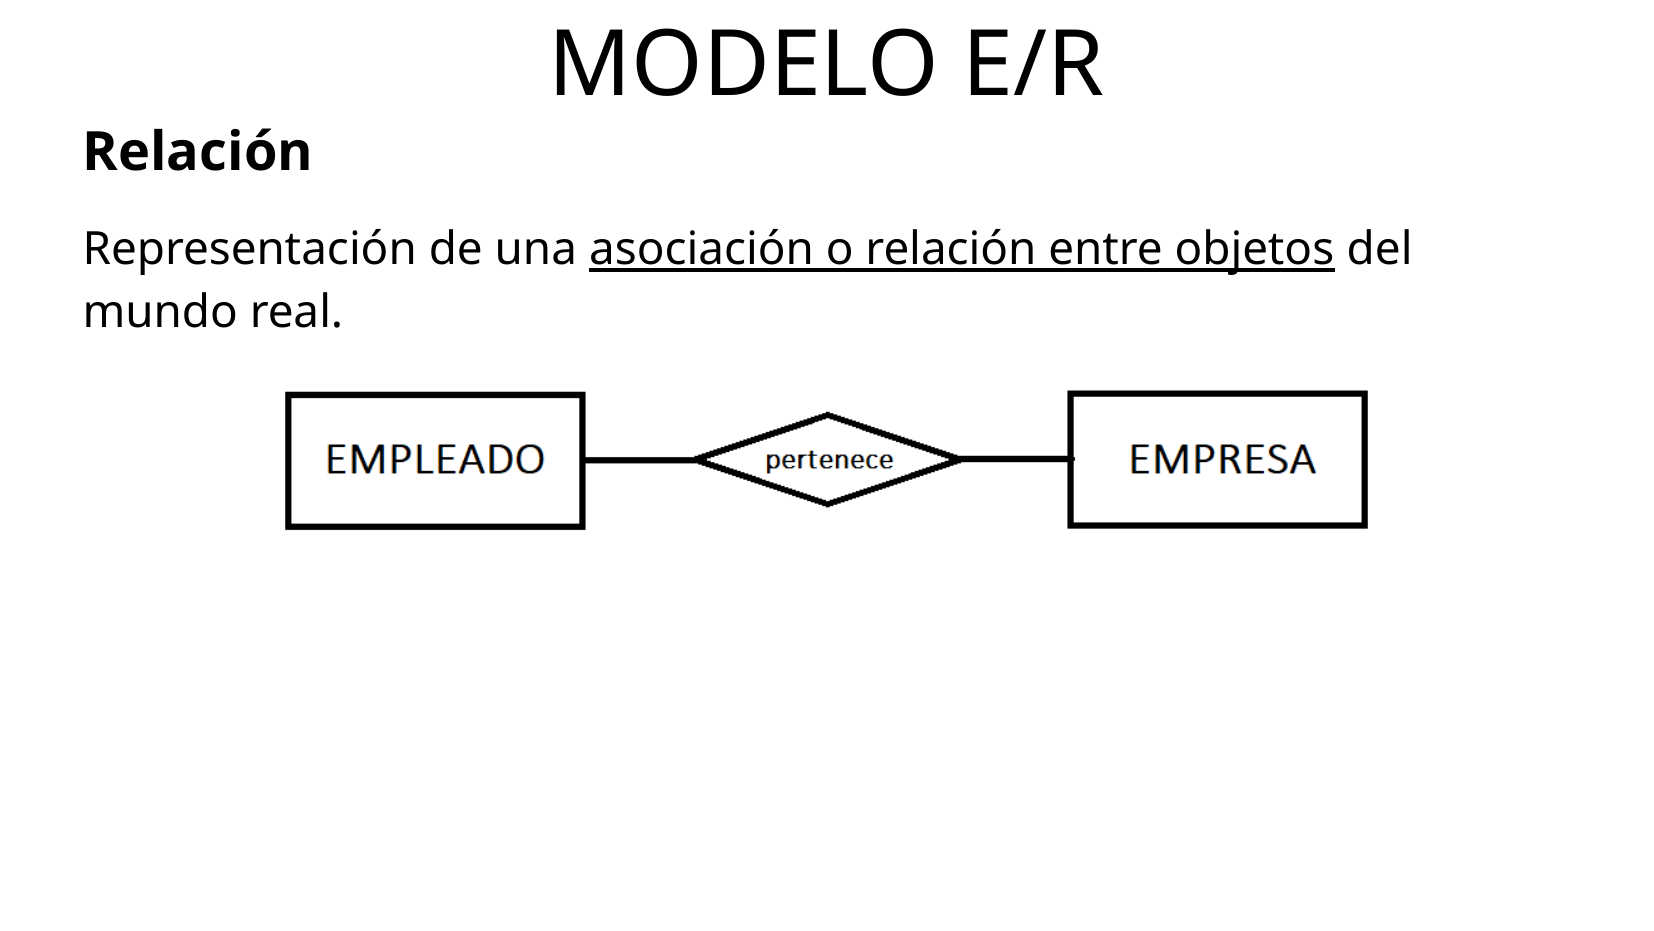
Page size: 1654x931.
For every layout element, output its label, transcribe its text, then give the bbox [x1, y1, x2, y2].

title MODELO E/R [82, 1, 1571, 112]
picture [254, 358, 1398, 569]
list Relación Representación de una asociación o relación entre objetos del mundo real. [82, 112, 1571, 898]
